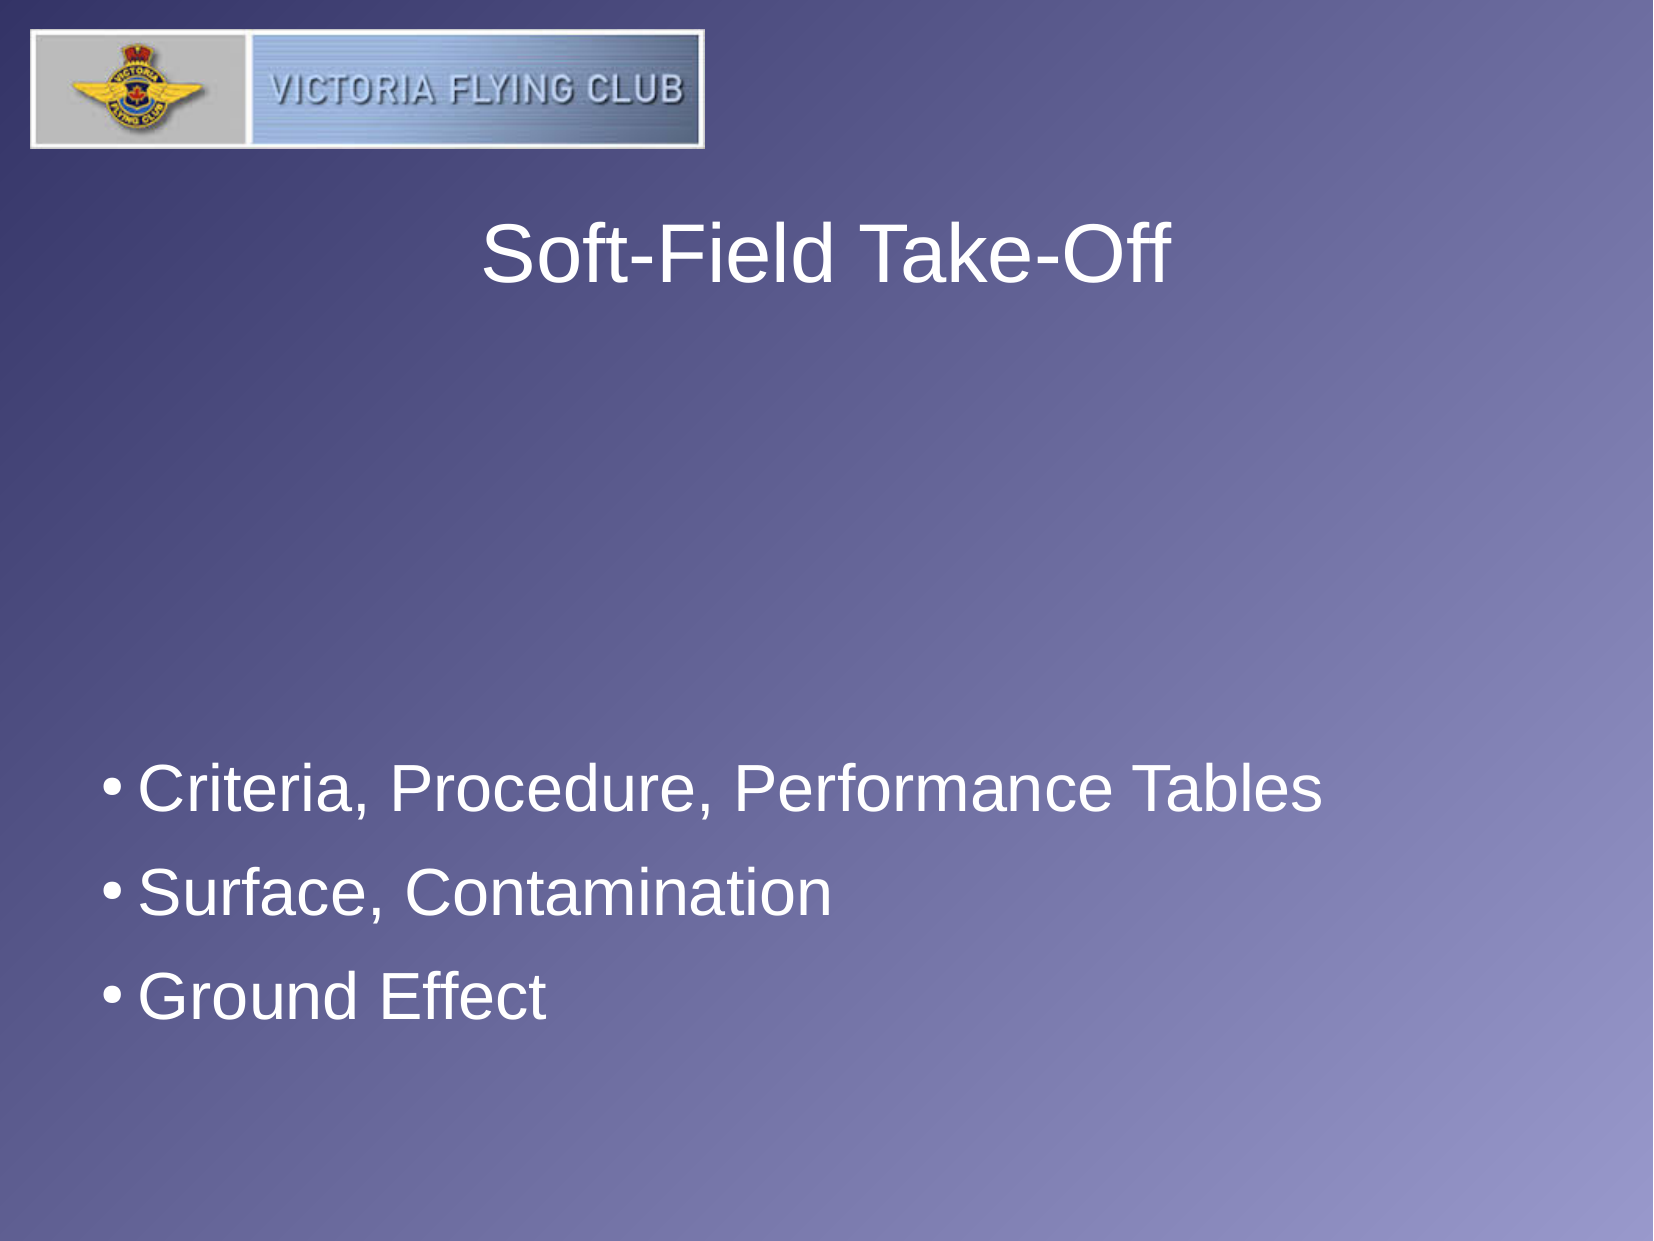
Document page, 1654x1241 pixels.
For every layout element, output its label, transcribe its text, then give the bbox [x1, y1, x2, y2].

title Soft-Field Take-Off [82, 150, 1571, 358]
list Criteria, Procedure, Performance Tables Surface, Contamination Ground Effect [82, 750, 1571, 1094]
picture [30, 29, 705, 149]
